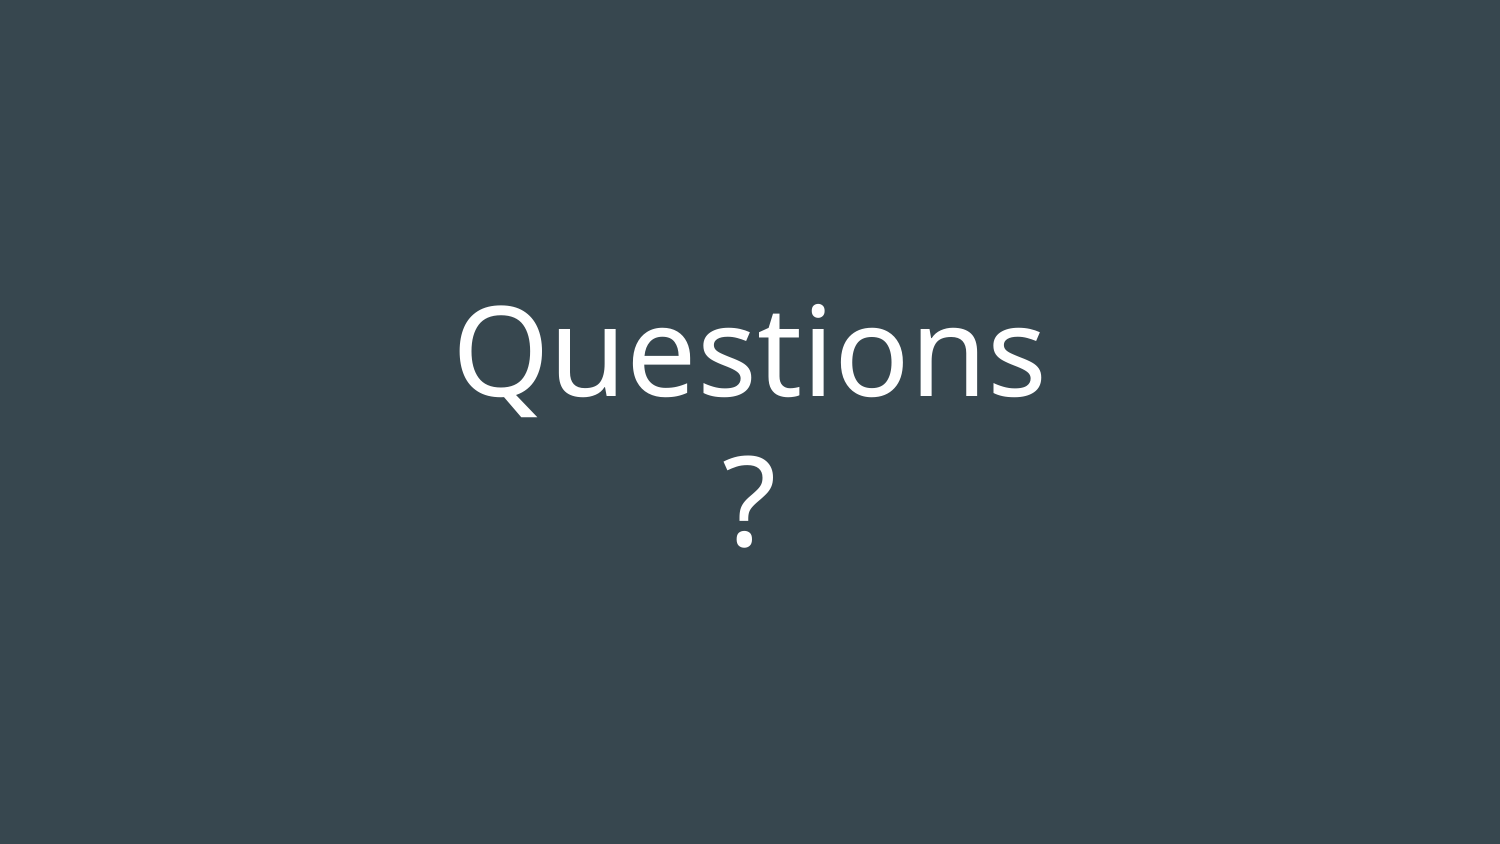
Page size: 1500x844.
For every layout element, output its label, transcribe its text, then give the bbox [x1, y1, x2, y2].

title Questions? [435, 287, 1065, 557]
